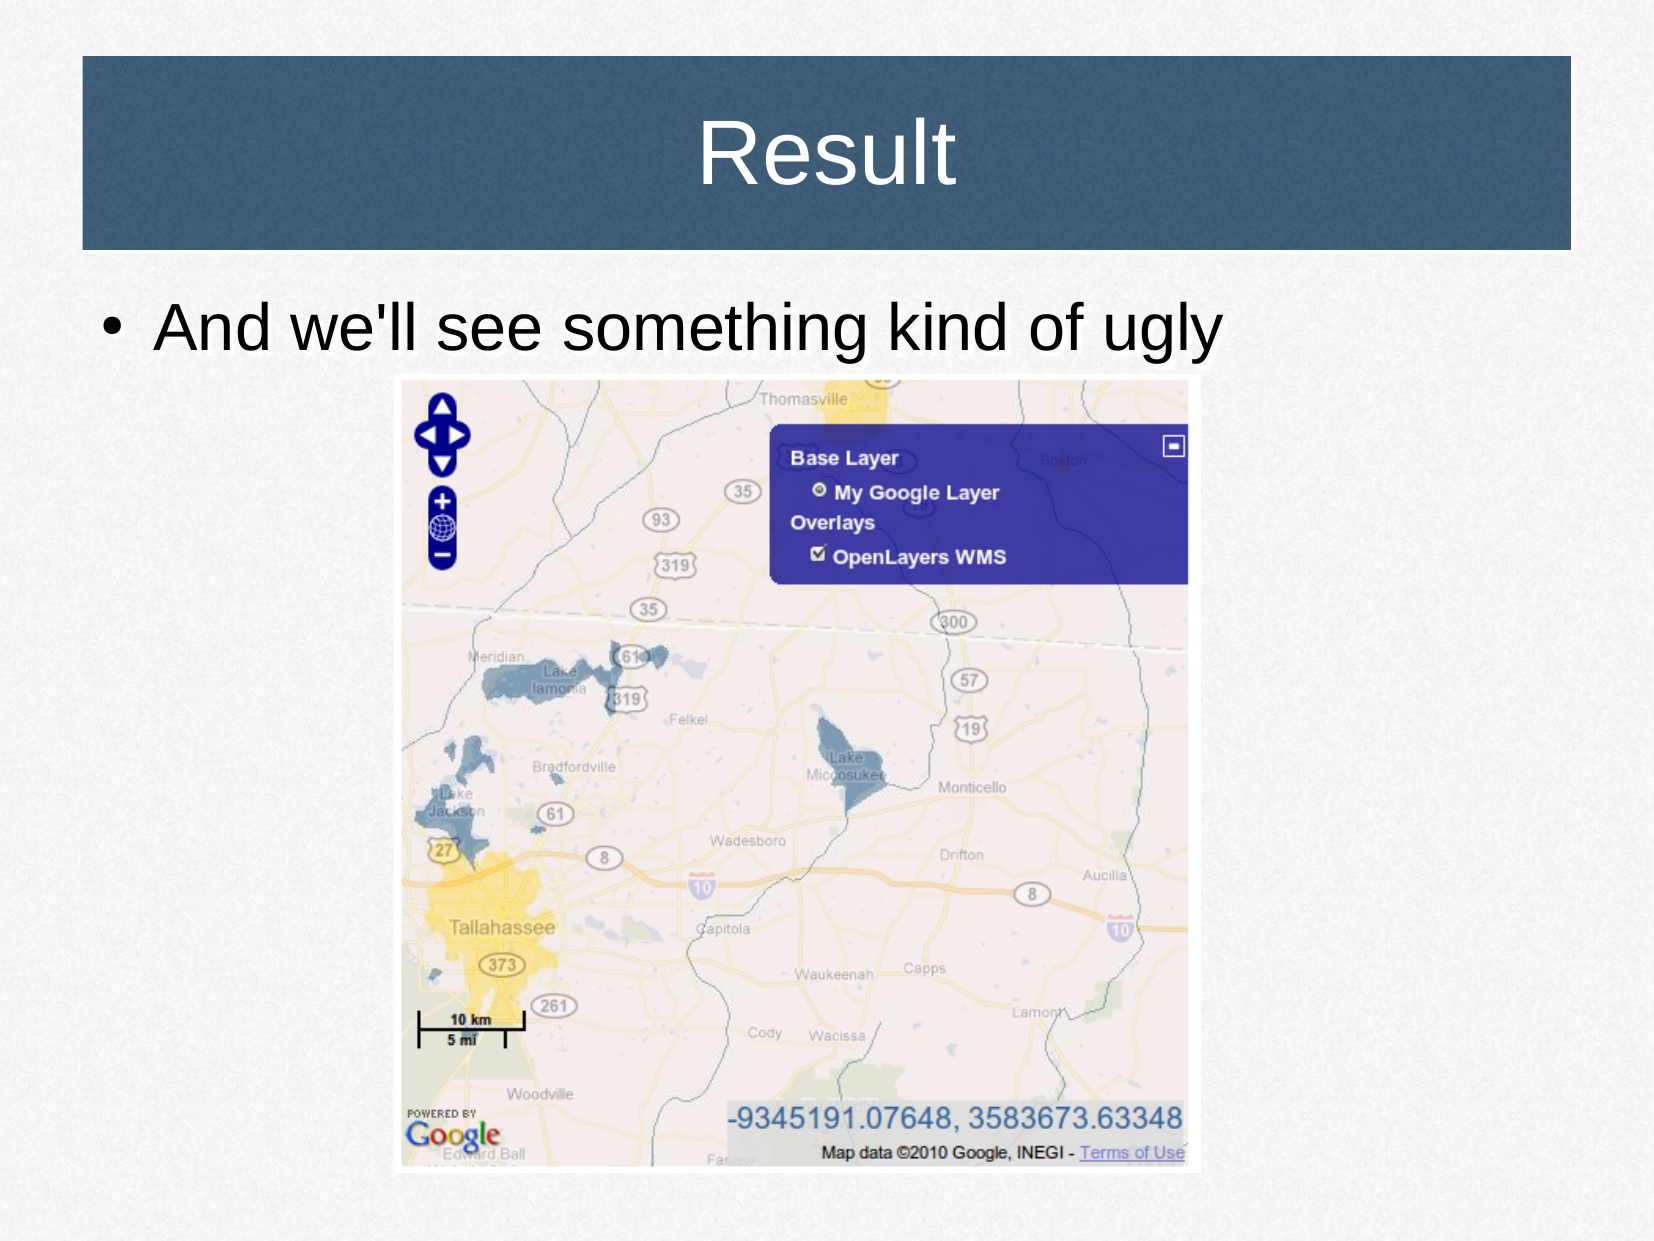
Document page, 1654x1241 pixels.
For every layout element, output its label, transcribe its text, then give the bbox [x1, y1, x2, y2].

list And we'll see something kind of ugly [82, 290, 1571, 1109]
picture [0, 0, 1654, 1241]
title Result [82, 56, 1571, 250]
